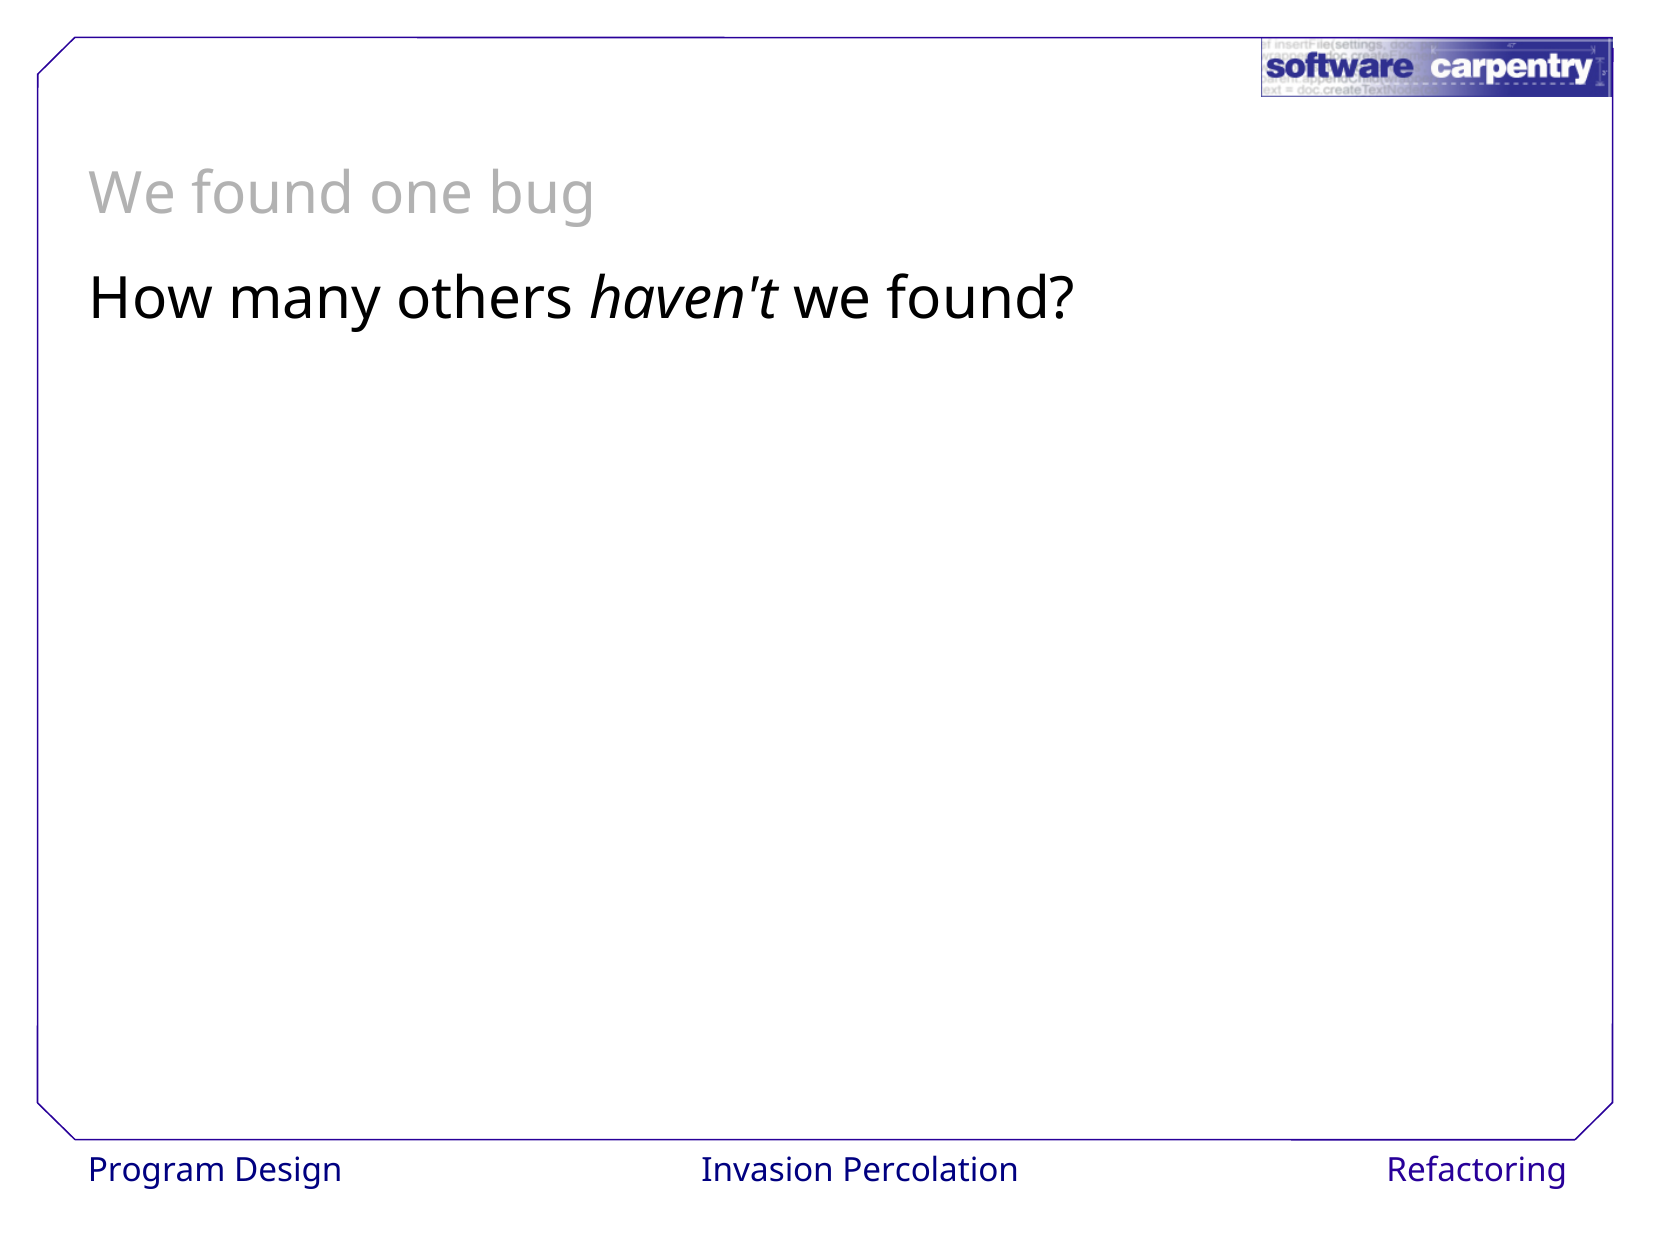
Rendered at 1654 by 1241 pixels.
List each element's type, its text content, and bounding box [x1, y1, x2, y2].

picture [1261, 39, 1613, 97]
text_box We found one bug How many others haven't we found? [74, 112, 1240, 338]
